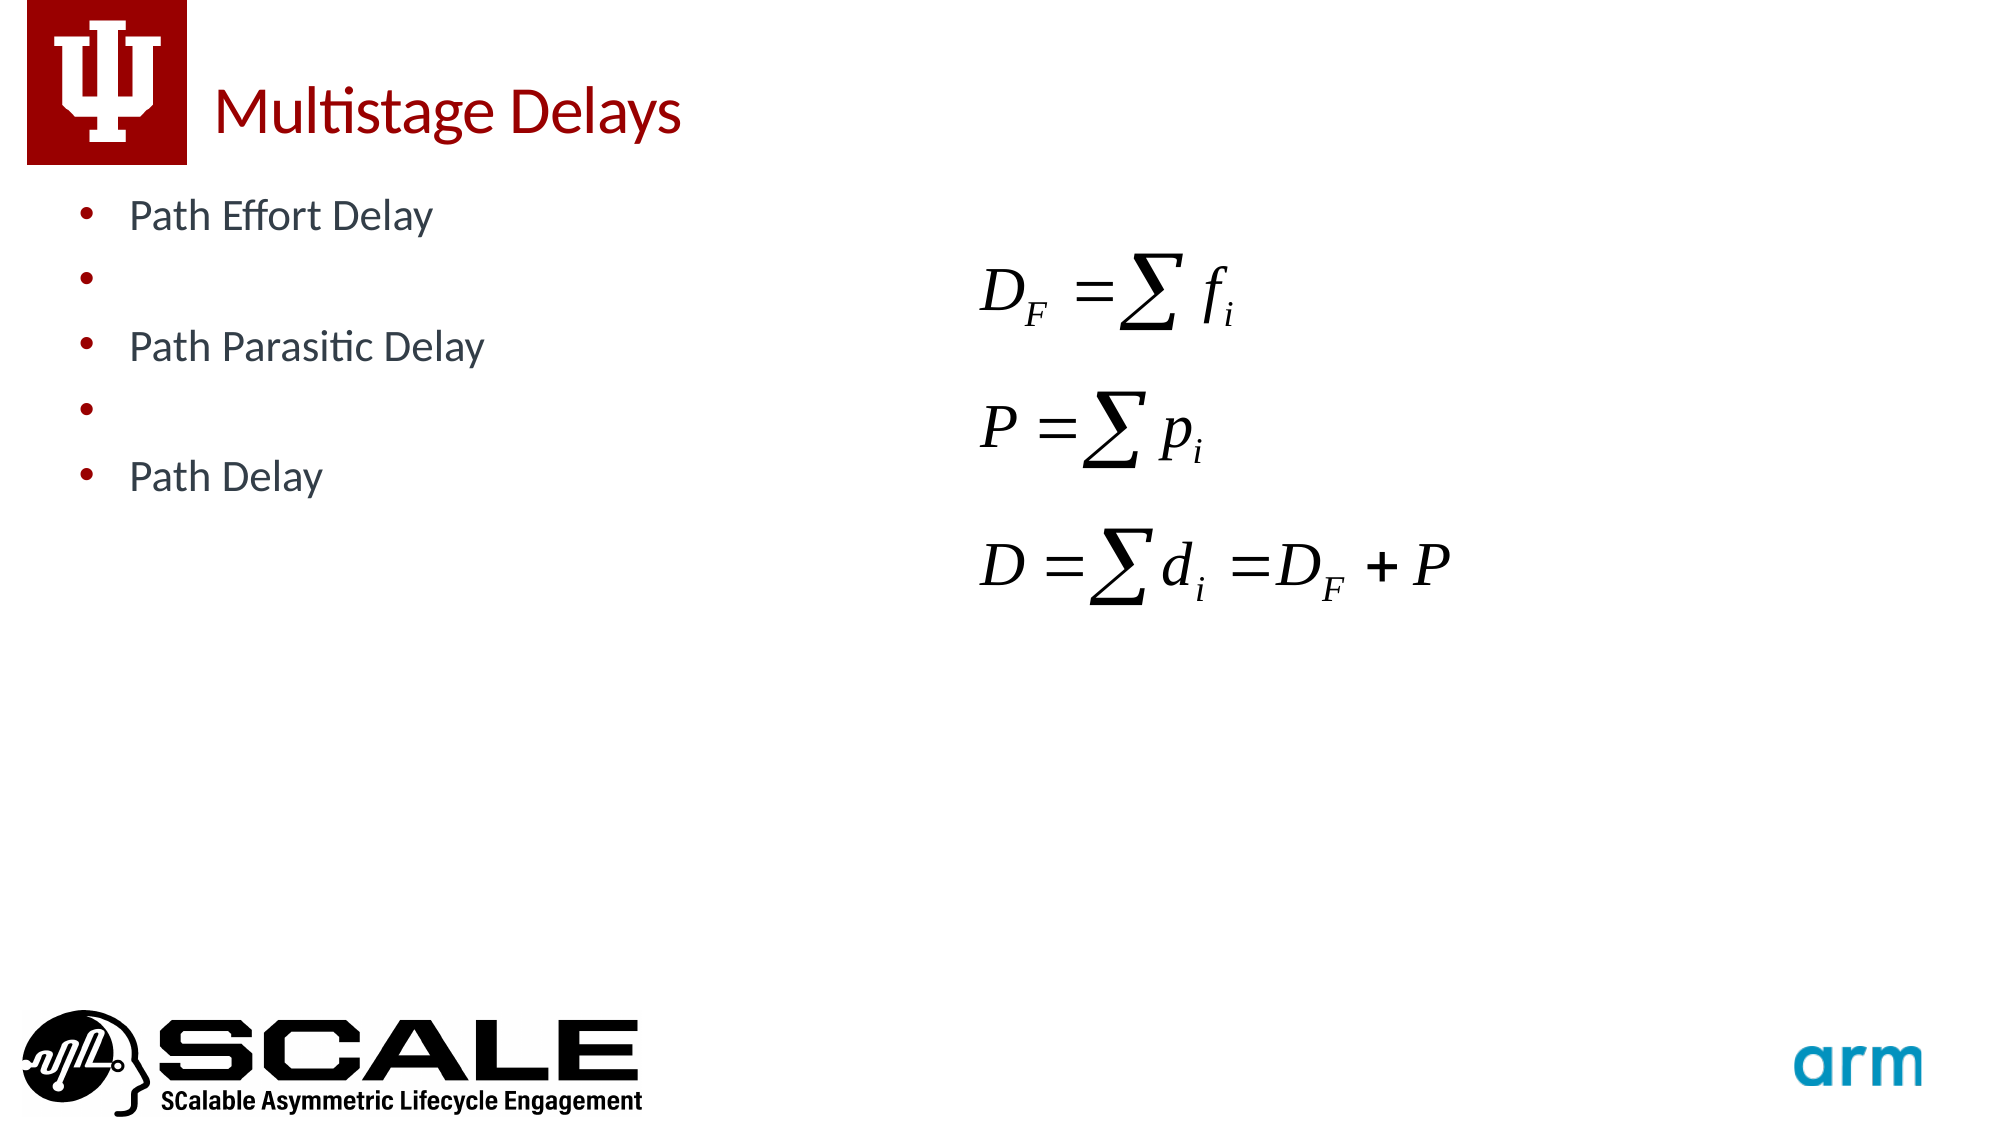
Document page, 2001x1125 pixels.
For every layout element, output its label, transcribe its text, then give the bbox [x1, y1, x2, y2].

list Path Effort Delay Path Parasitic Delay Path Delay [78, 185, 1924, 941]
chart [975, 525, 1457, 615]
chart [975, 249, 1244, 340]
chart [975, 387, 1213, 478]
title Multistage Delays [213, 78, 1922, 186]
